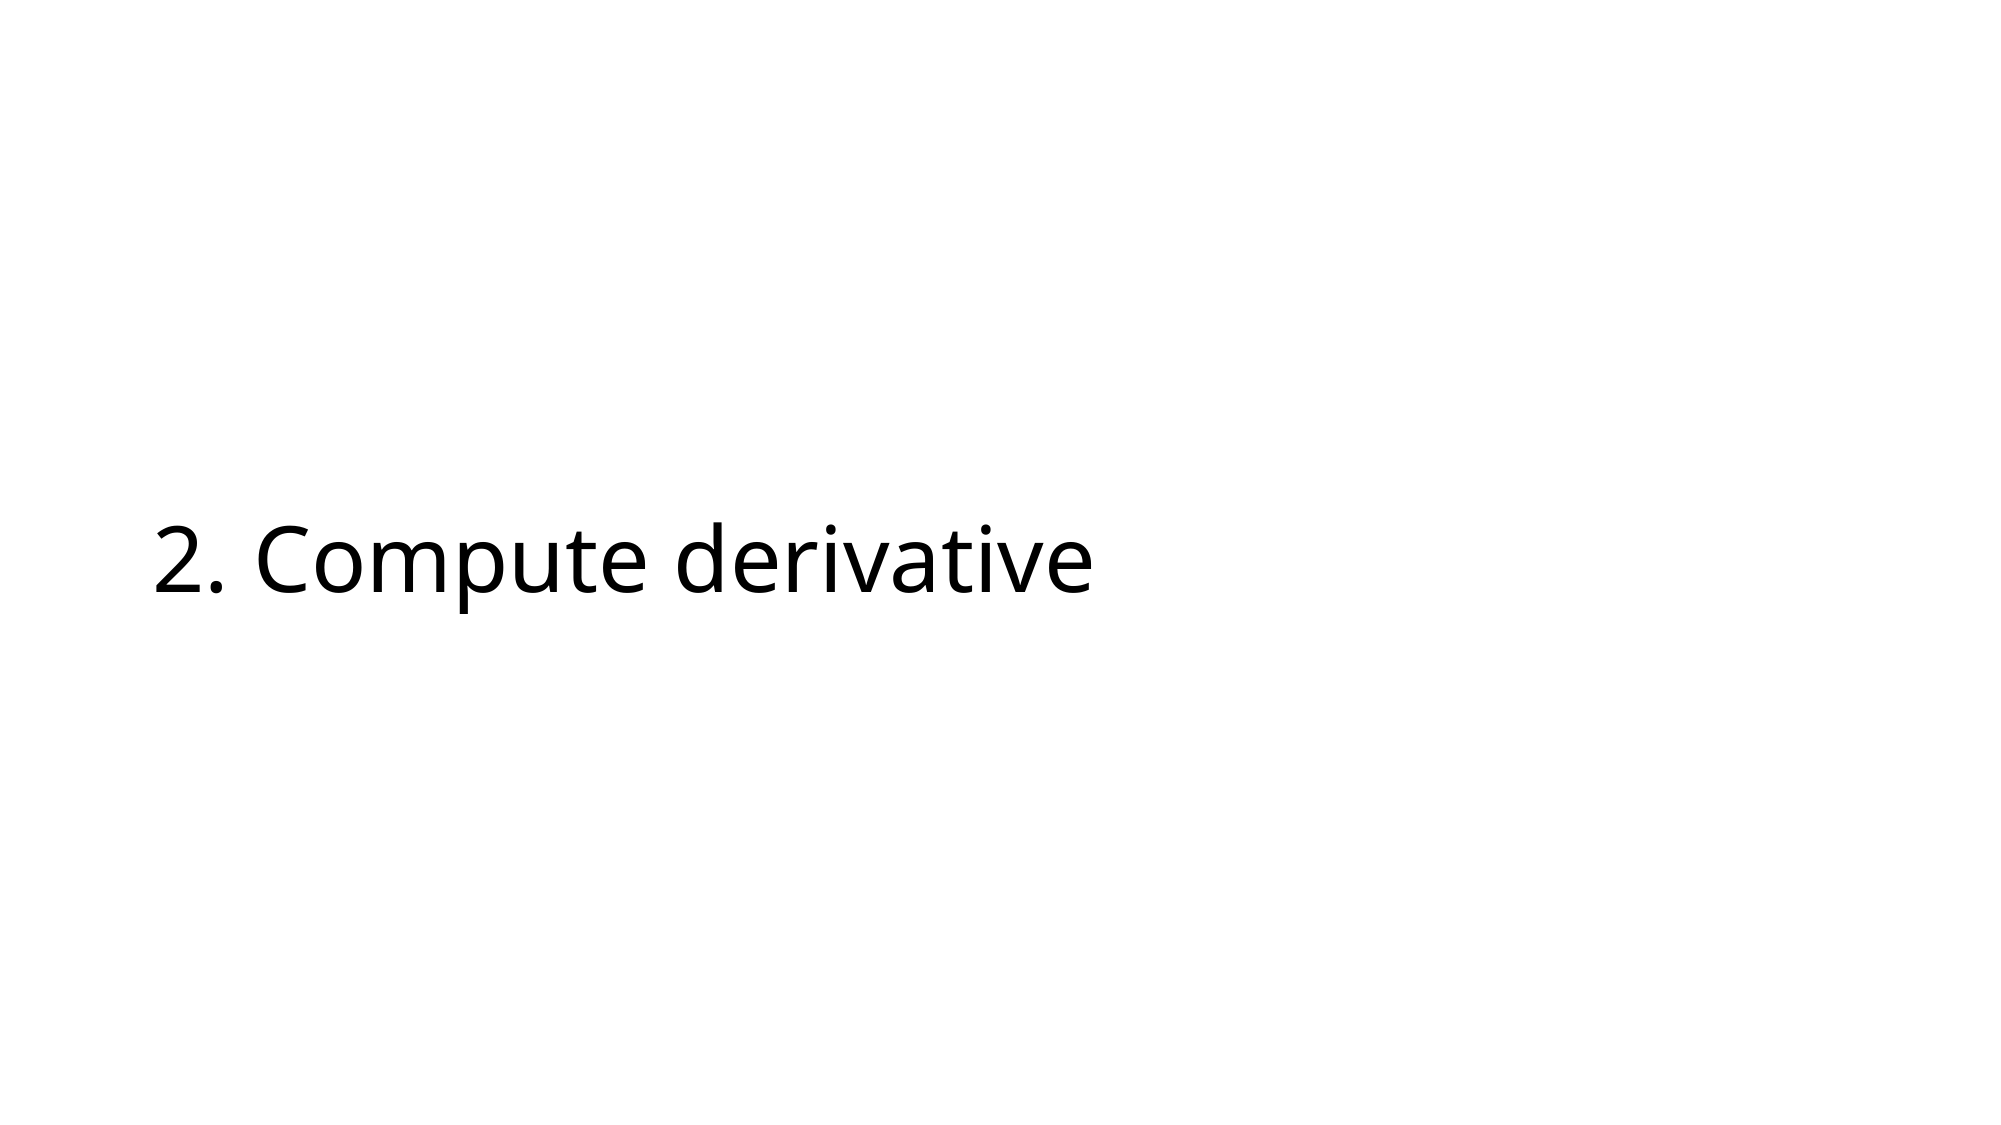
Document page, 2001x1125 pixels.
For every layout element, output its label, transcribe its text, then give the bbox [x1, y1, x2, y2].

title 2. Compute derivative [137, 453, 1863, 672]
